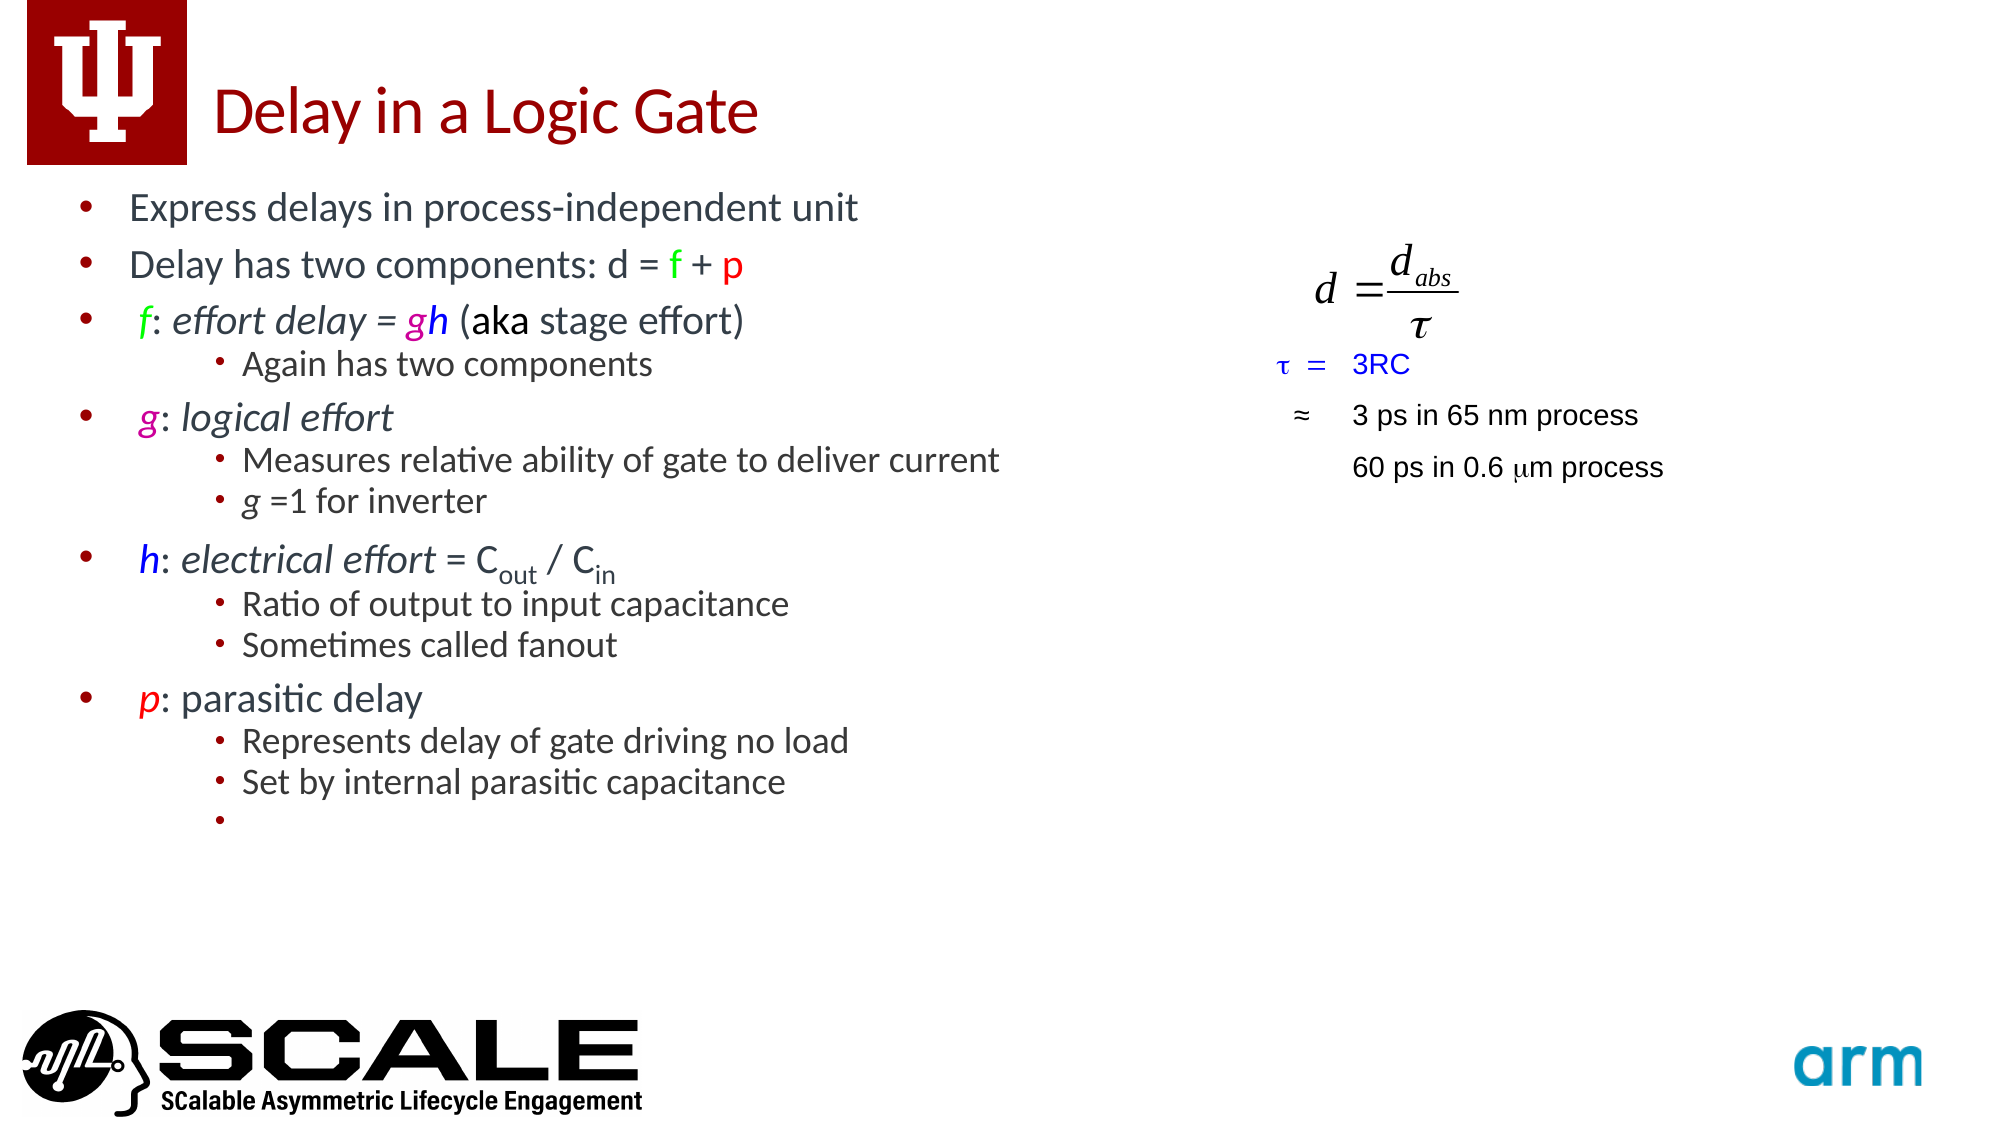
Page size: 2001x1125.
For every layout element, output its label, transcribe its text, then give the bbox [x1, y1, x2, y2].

title Delay in a Logic Gate [213, 78, 1922, 186]
list Express delays in process-independent unit Delay has two components: d = f + p f: effort delay = gh (aka stage effort) Again has two components g: logical effort Measures relative ability of gate to deliver current g =1 for inverter h: electrical effort = Cout / Cin Ratio of output to input capacitance Sometimes called fanout p: parasitic delay Represents delay of gate driving no load Set by internal parasitic capacitance [78, 185, 1924, 941]
chart [1312, 237, 1463, 337]
text_box τ = 3RC ≈ 3 ps in 65 nm process 60 ps in 0.6 μm process [1262, 337, 1700, 494]
